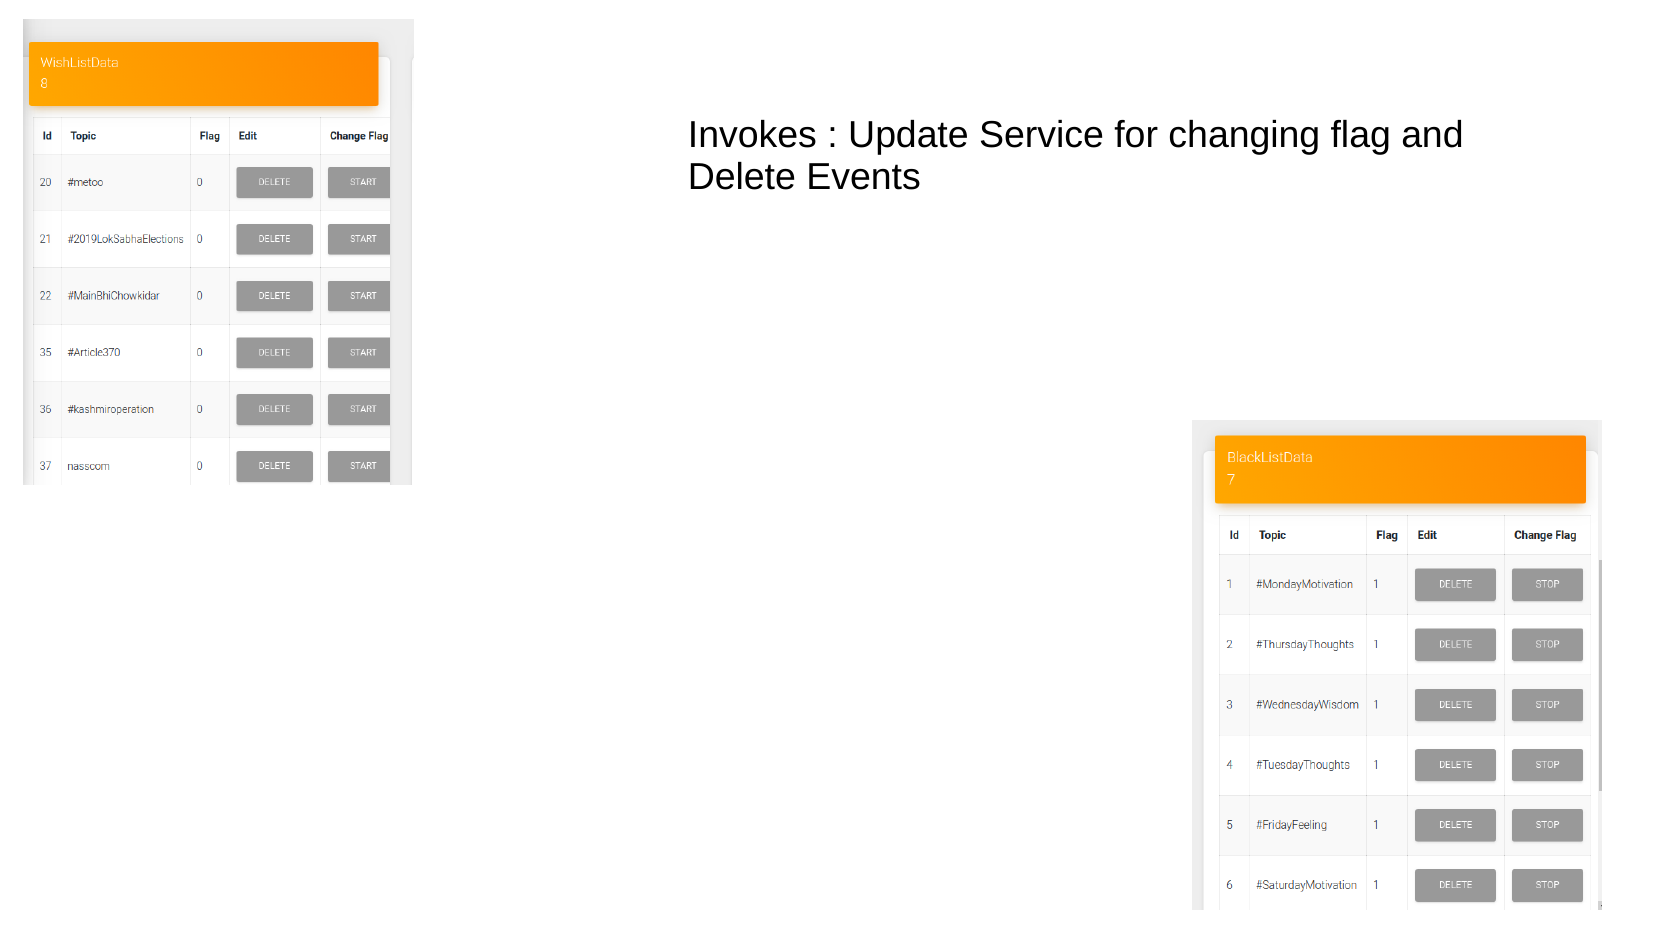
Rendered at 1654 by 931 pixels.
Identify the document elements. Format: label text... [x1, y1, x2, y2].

picture [1192, 420, 1602, 910]
text_box Invokes : Update Service for changing flag and Delete Events [673, 106, 1583, 206]
picture [23, 19, 414, 485]
